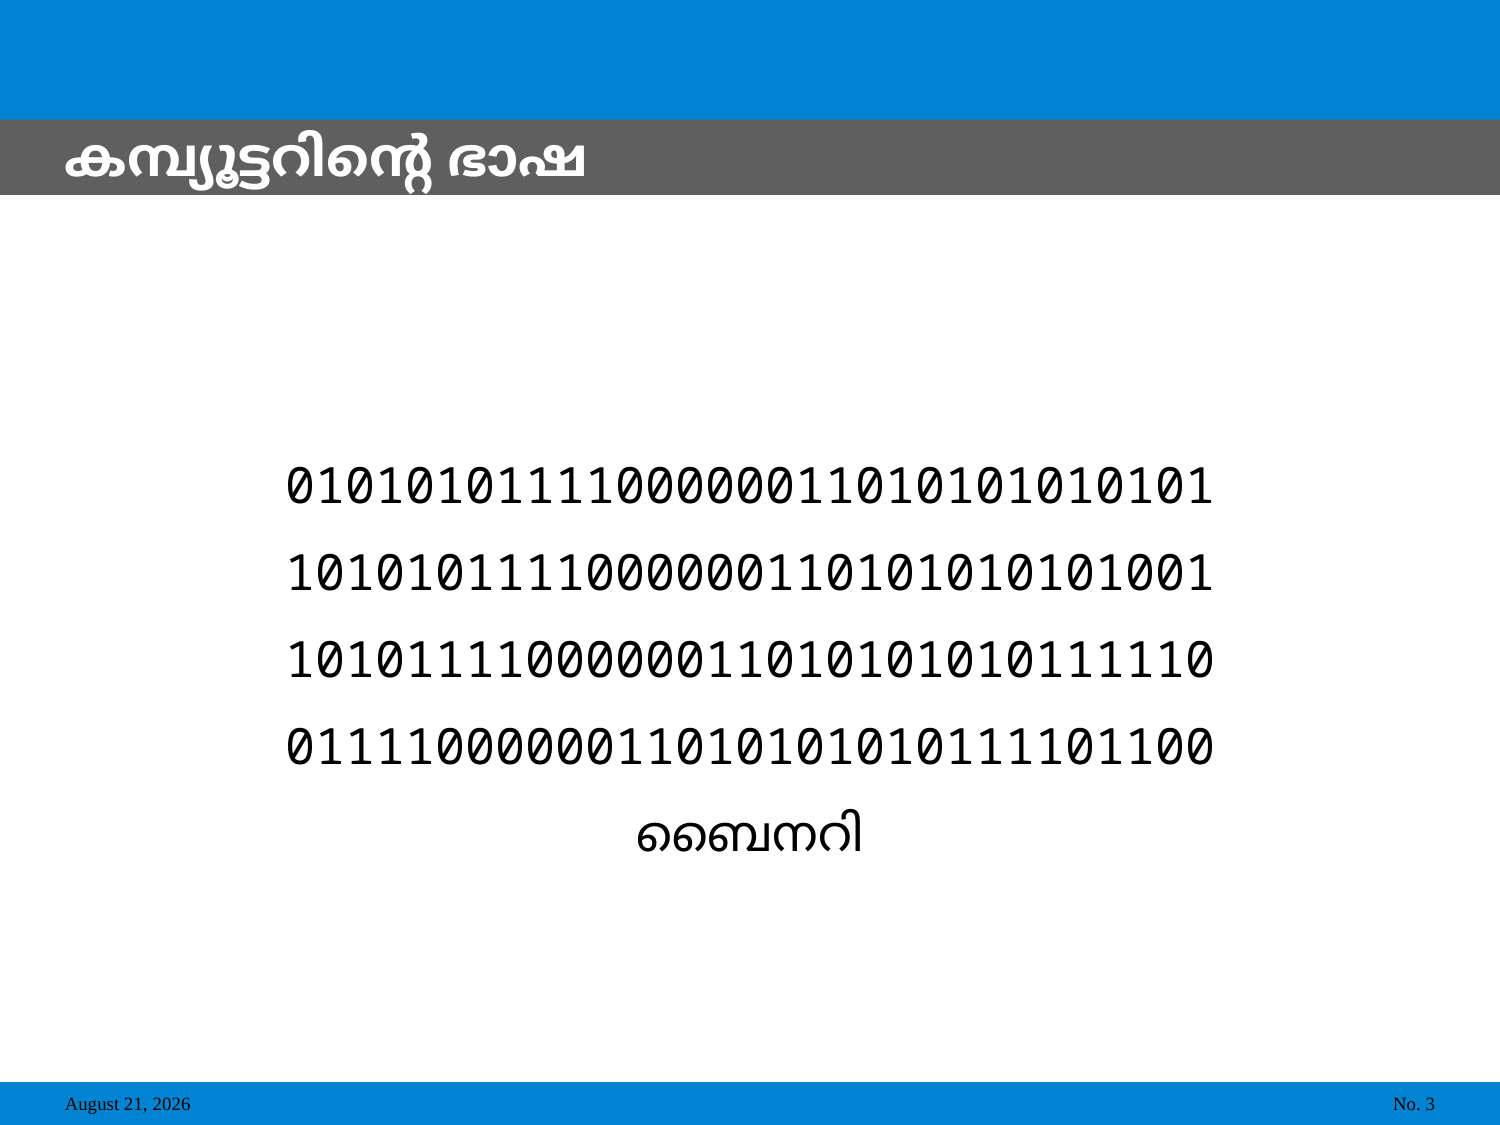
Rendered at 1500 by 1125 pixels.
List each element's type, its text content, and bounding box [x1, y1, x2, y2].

list 0101010111100000011010101010101 1010101111000000110101010101001 1010111100000011010101010111110 0111100000011010101010111101100 ബൈനറി [64, 450, 1436, 821]
title കമ്പ്യൂട്ടറിന്റെ ഭാഷ [64, 129, 1436, 196]
